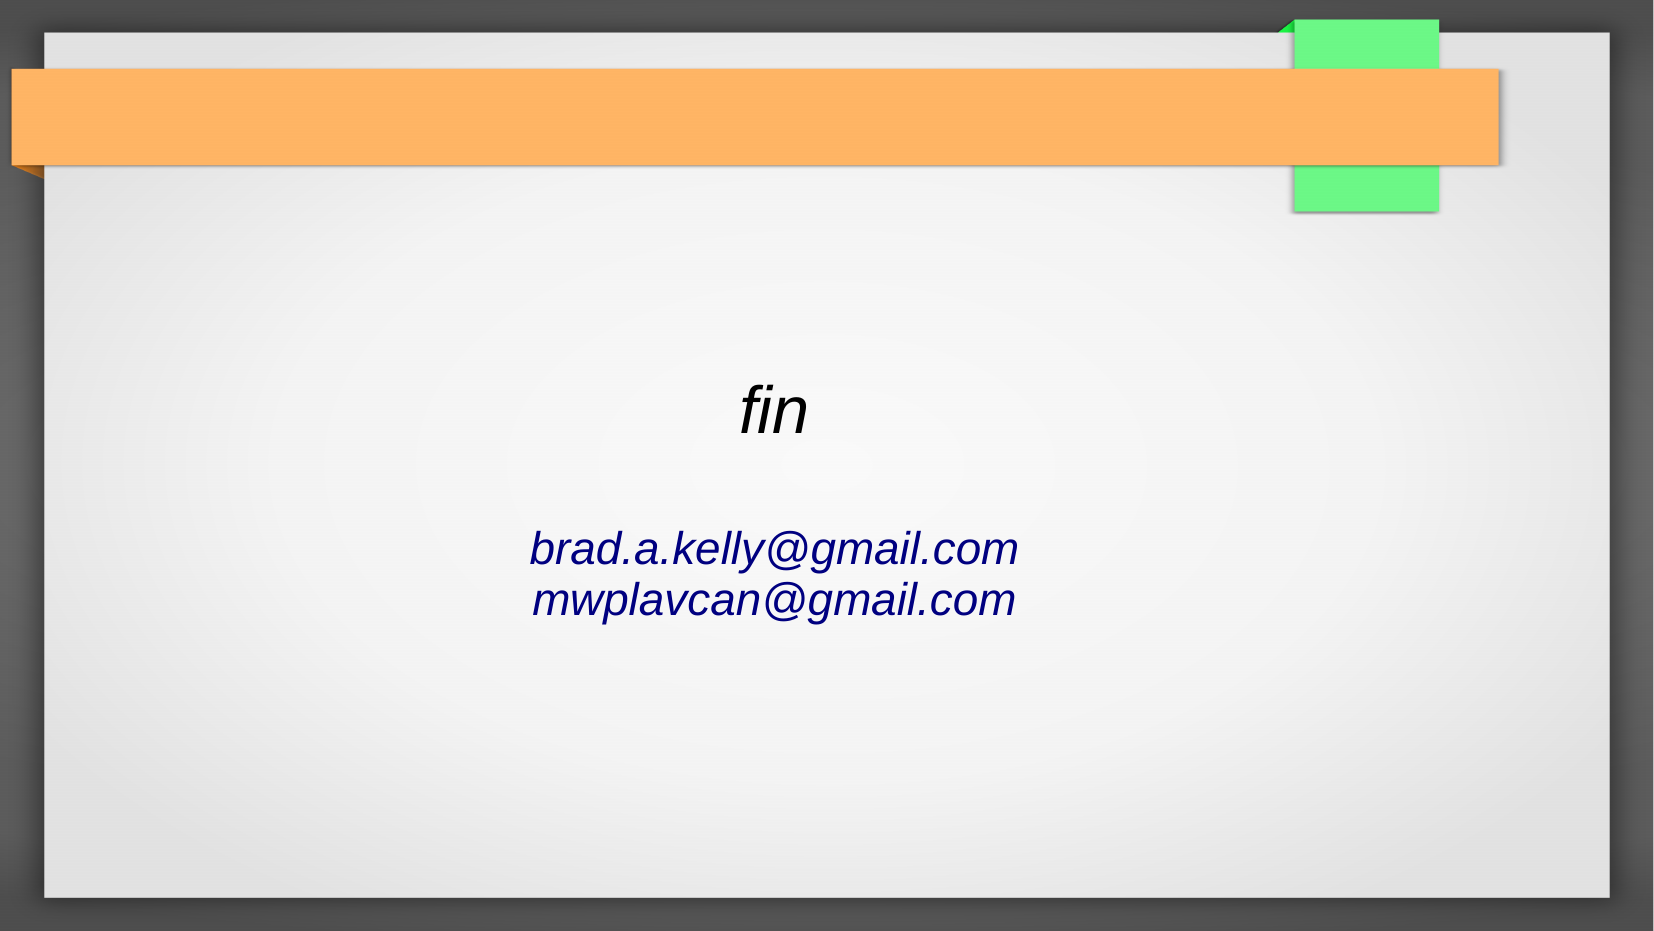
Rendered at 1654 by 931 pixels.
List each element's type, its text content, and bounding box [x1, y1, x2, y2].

subtitle fin brad.a.kelly@gmail.com mwplavcan@gmail.com [183, 294, 1366, 706]
picture [0, 0, 1654, 931]
